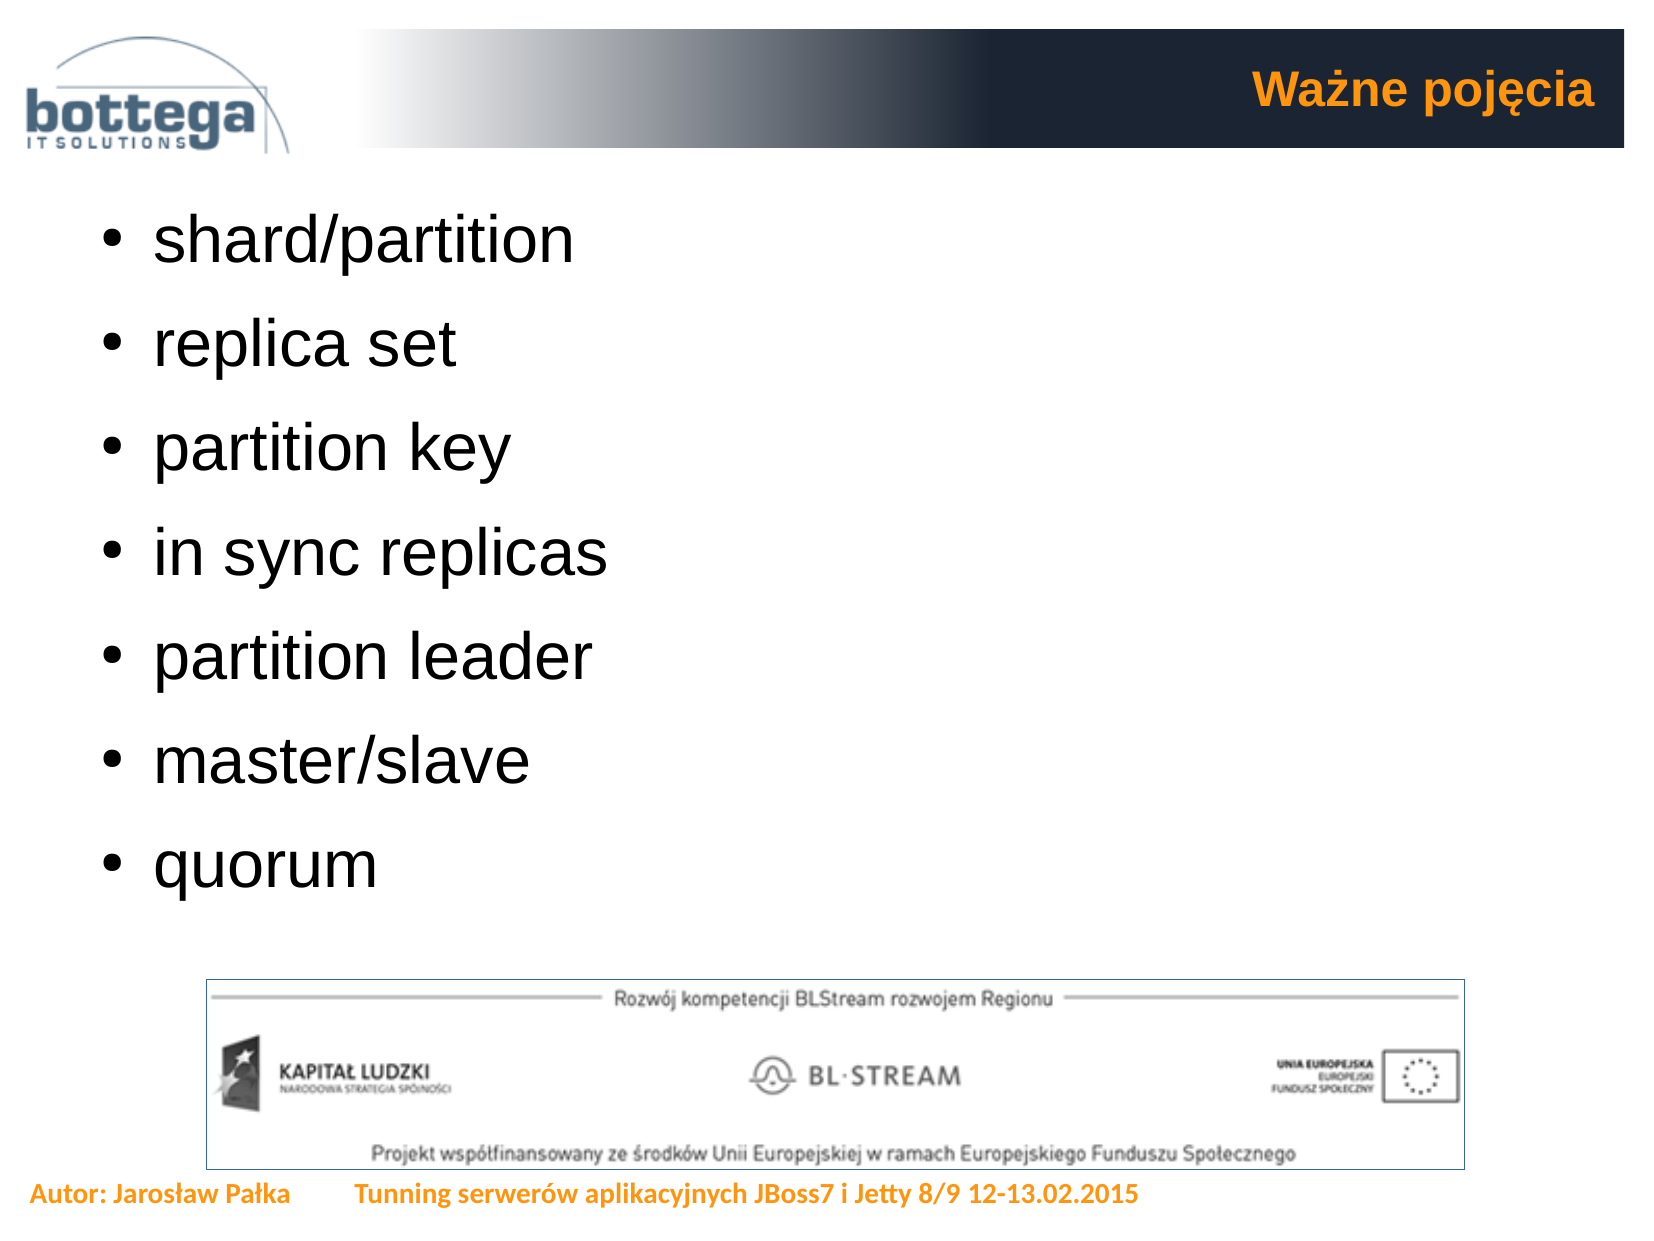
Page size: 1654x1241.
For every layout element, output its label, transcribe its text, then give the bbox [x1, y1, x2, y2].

picture [17, 29, 296, 160]
list shard/partition replica set partition key in sync replicas partition leader master/slave quorum [82, 201, 1571, 1021]
title Ważne pojęcia [354, 29, 1625, 148]
picture [207, 1021, 1464, 1169]
